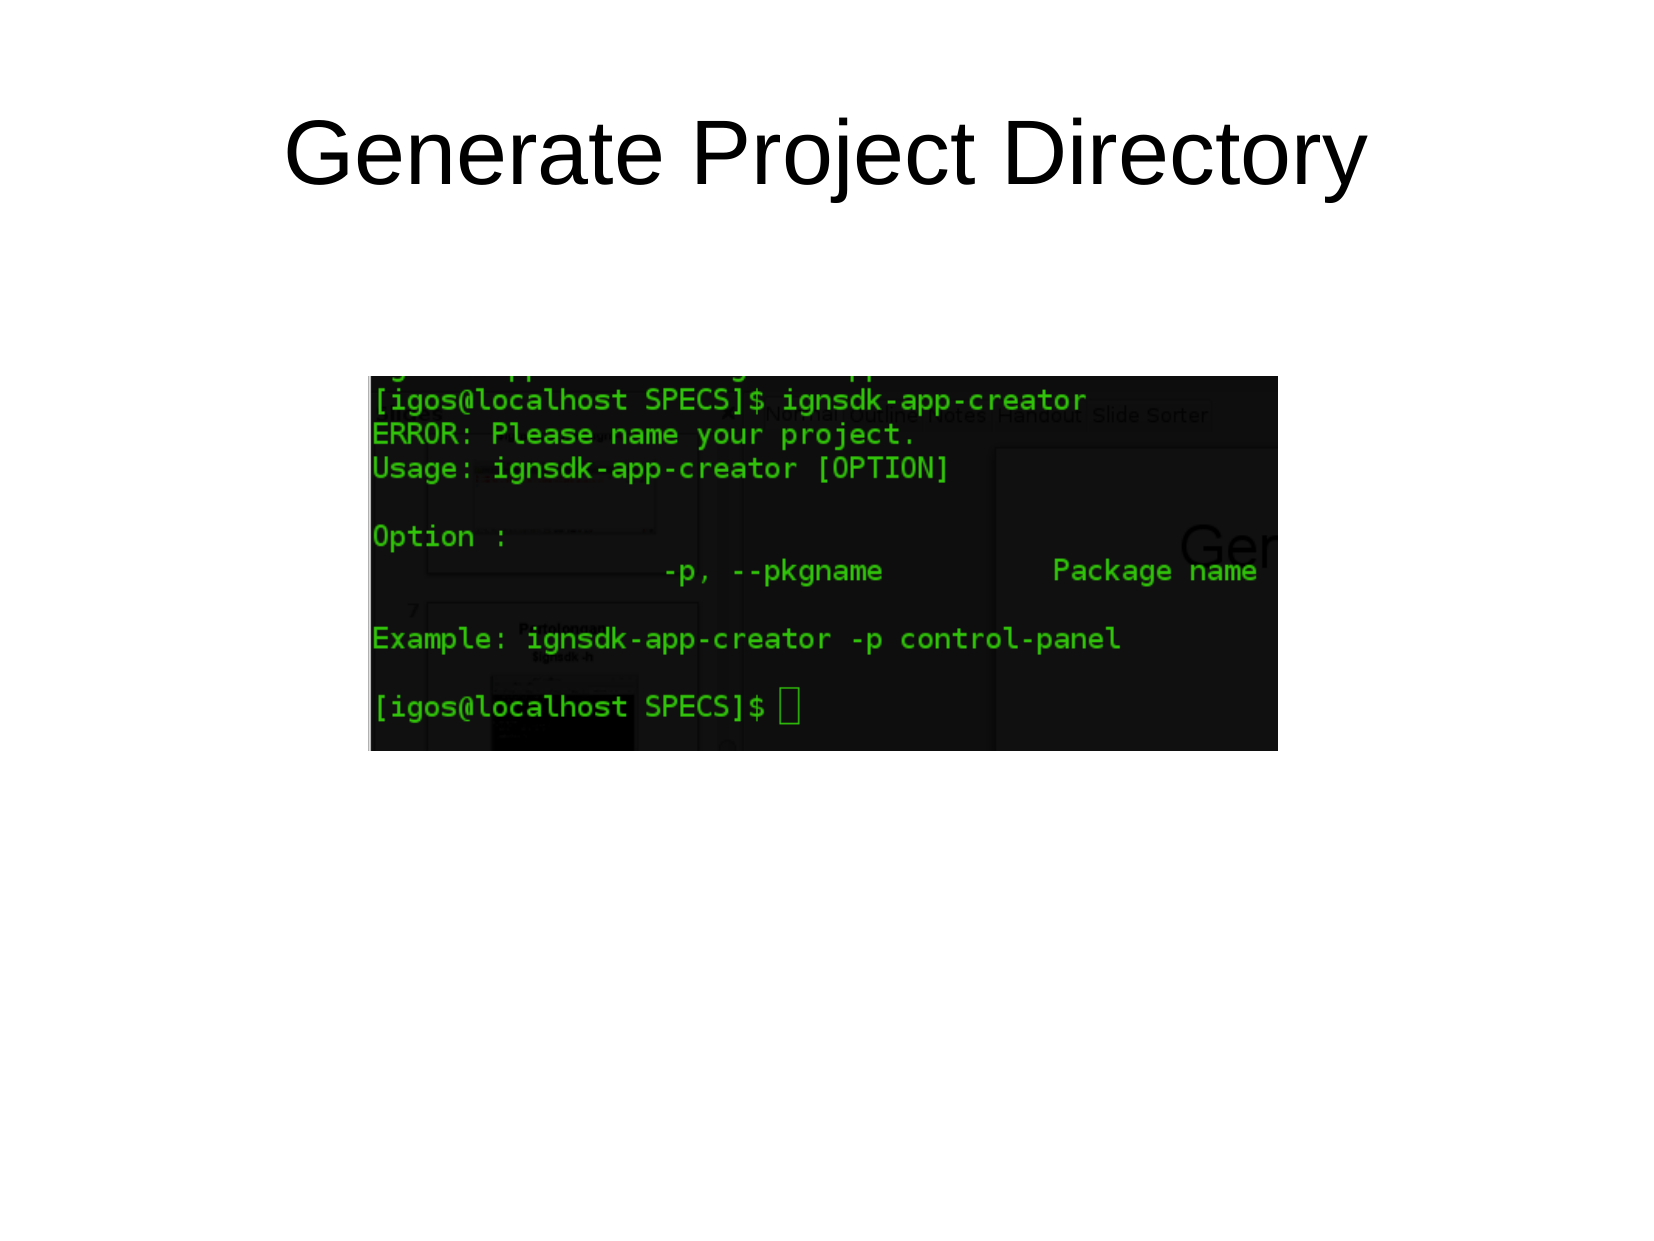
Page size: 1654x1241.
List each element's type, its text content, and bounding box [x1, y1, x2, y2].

title Generate Project Directory [82, 49, 1571, 257]
picture [368, 376, 1278, 751]
